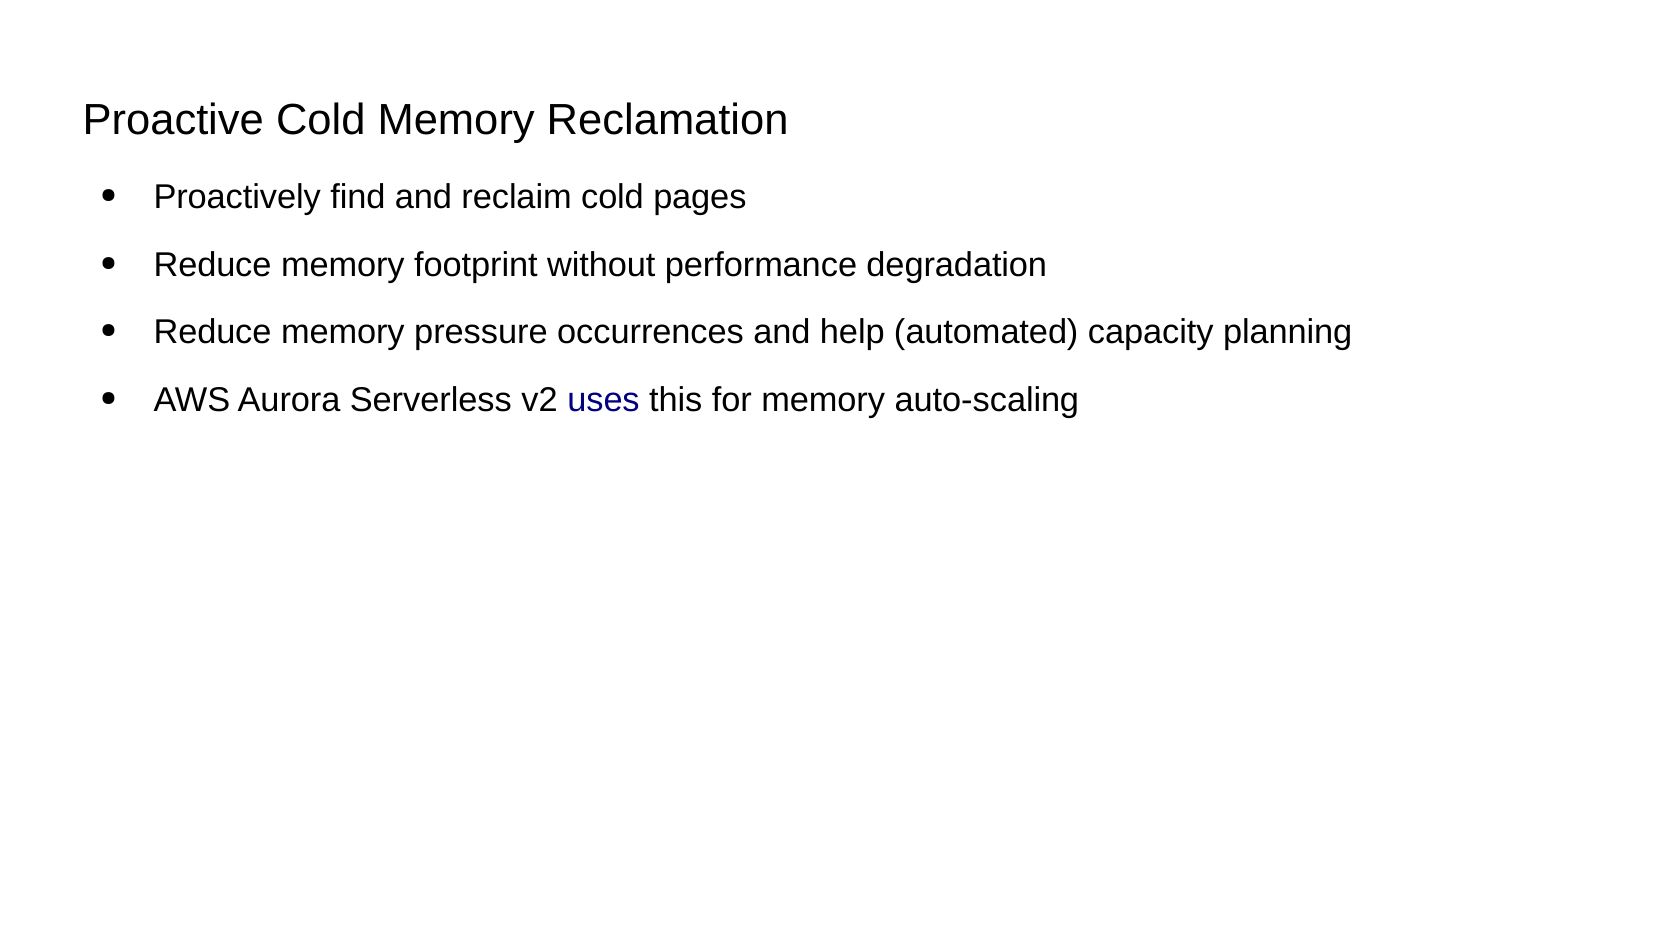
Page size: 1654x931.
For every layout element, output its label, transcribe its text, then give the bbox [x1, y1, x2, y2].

list Proactively find and reclaim cold pages Reduce memory footprint without performance degradation Reduce memory pressure occurrences and help (automated) capacity planning AWS Aurora Serverless v2 uses this for memory auto-scaling [82, 177, 1571, 833]
title Proactive Cold Memory Reclamation [82, 81, 1571, 157]
